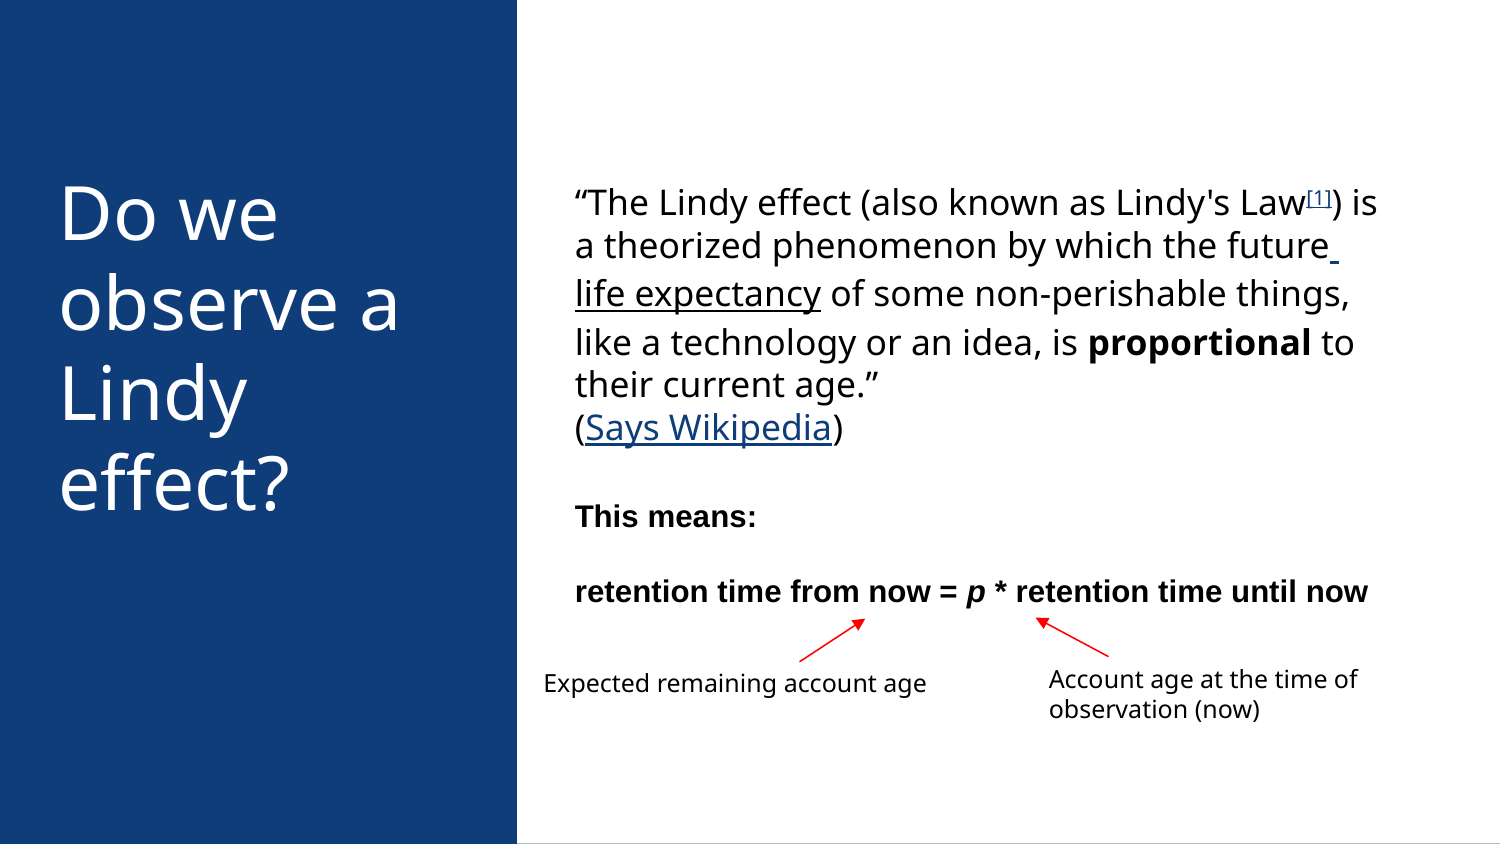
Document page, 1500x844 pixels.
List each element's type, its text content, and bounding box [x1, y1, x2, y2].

text_box Expected remaining account age [528, 652, 1033, 713]
title Do we observe a Lindy effect? [43, 19, 485, 541]
text_box Account age at the time of observation (now) [1033, 648, 1469, 739]
list “The Lindy effect (also known as Lindy's Law[1]) is a theorized phenomenon by which the future life expectancy of some non-perishable things, like a technology or an idea, is proportional to their current age.” (Says Wikipedia) This means: retention time from now = p * retention time until now [559, 115, 1406, 652]
